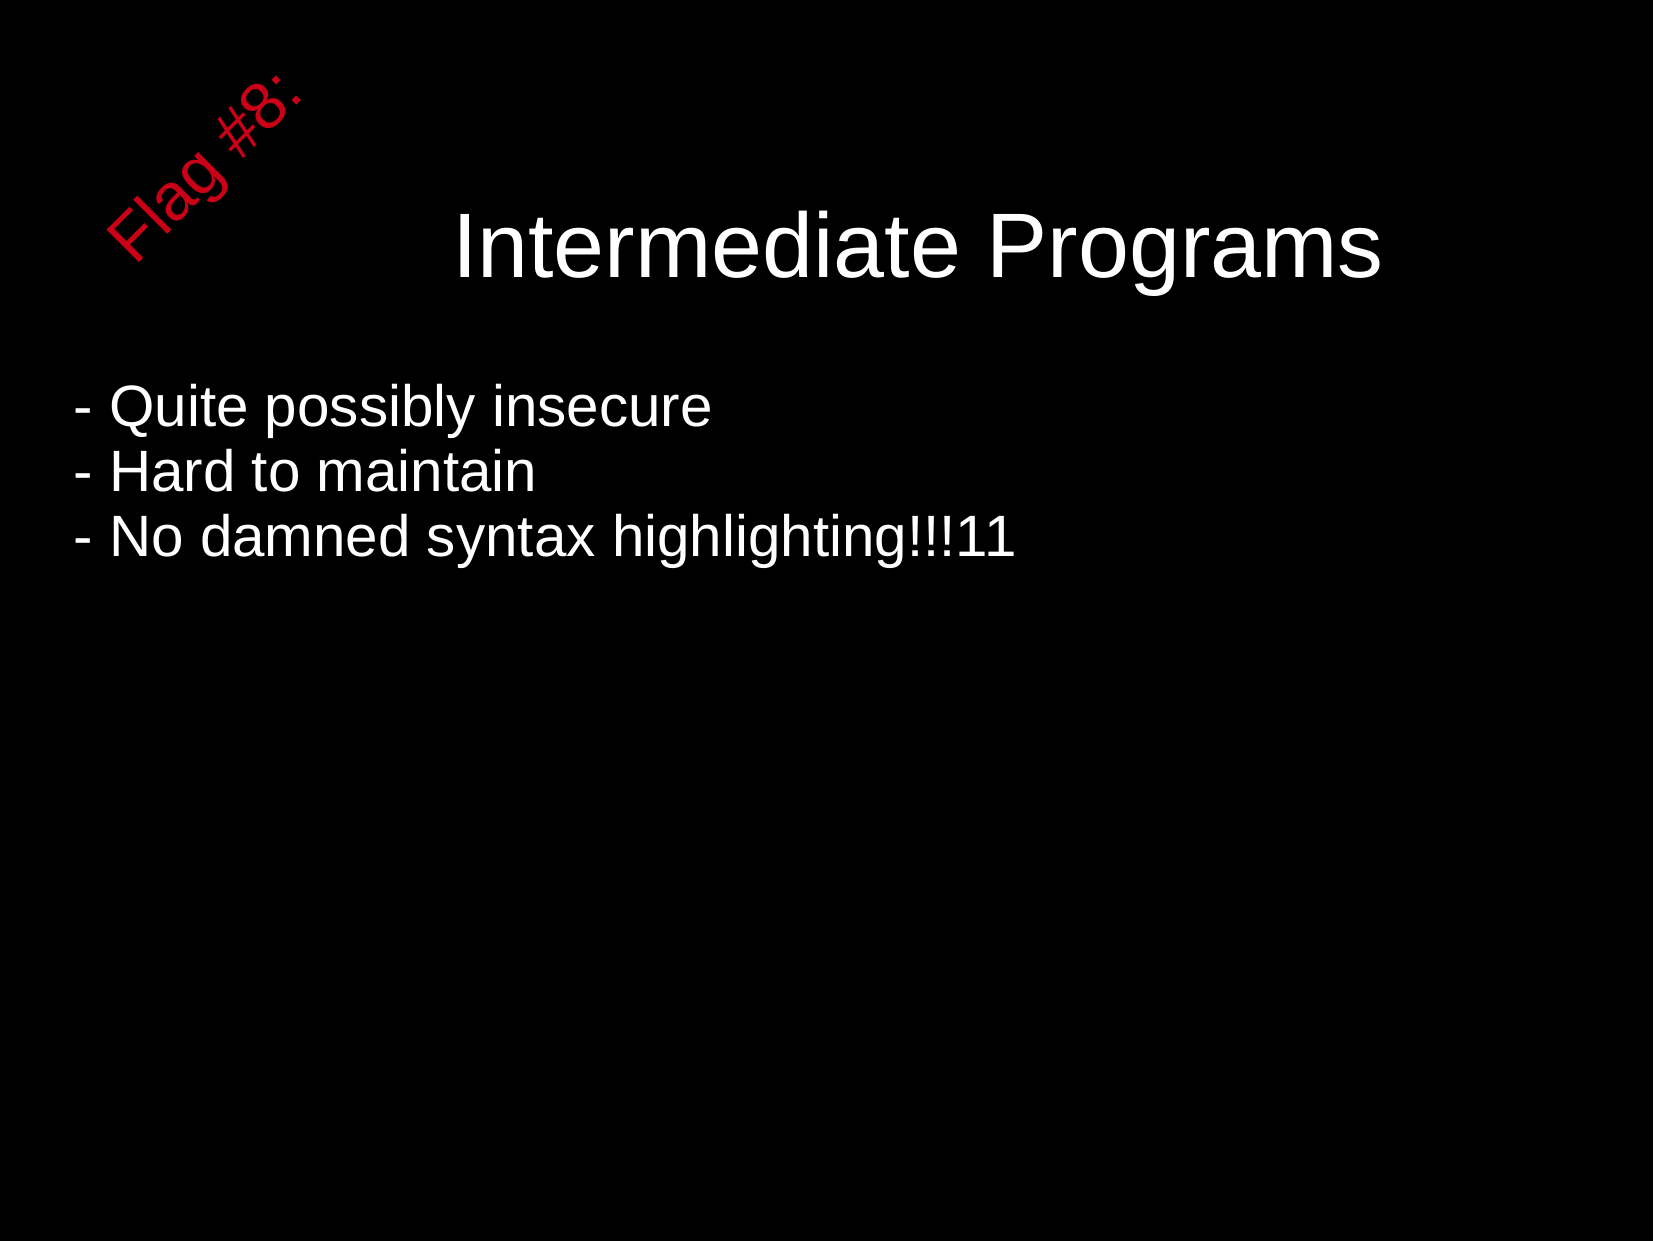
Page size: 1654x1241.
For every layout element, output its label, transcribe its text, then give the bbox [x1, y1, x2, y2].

text_box Flag #8: [77, 37, 338, 298]
text_box Intermediate Programs [437, 187, 1398, 317]
text_box - Quite possibly insecure - Hard to maintain - No damned syntax highlighting!!!11 [58, 366, 1613, 1117]
